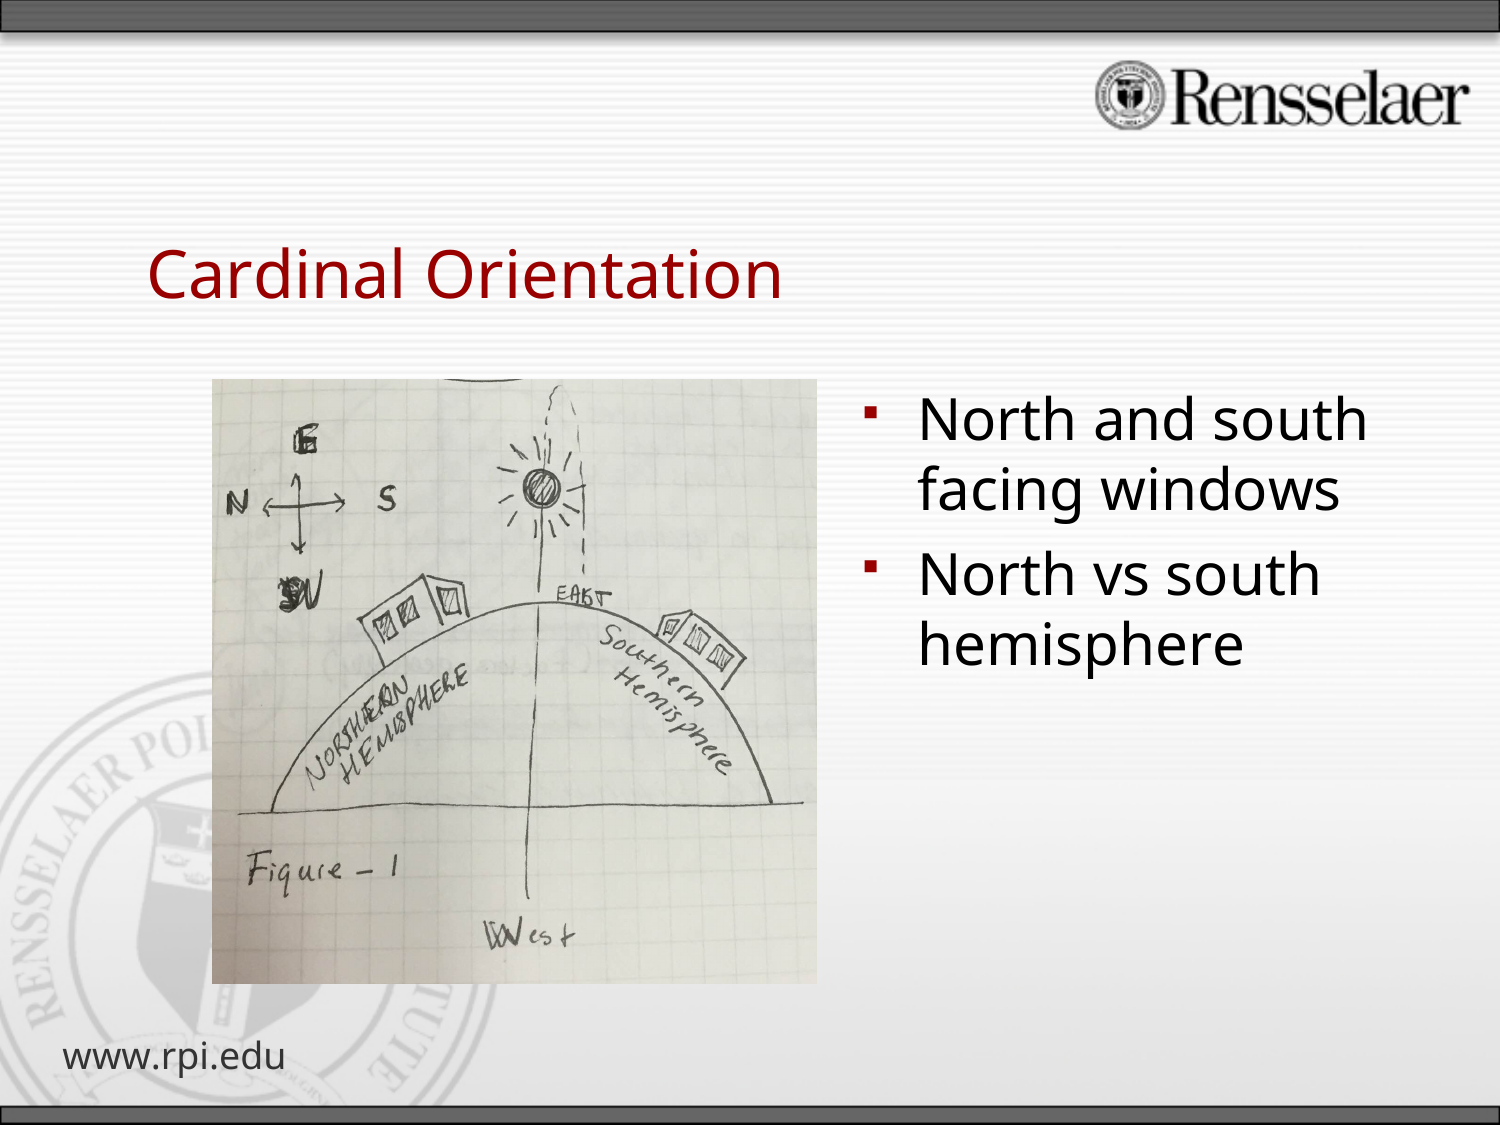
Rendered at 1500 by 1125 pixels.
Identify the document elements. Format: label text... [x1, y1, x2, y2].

picture [0, 0, 1500, 1125]
title Cardinal Orientation [131, 215, 1457, 328]
list North and south facing windows North vs south hemisphere [846, 375, 1451, 988]
